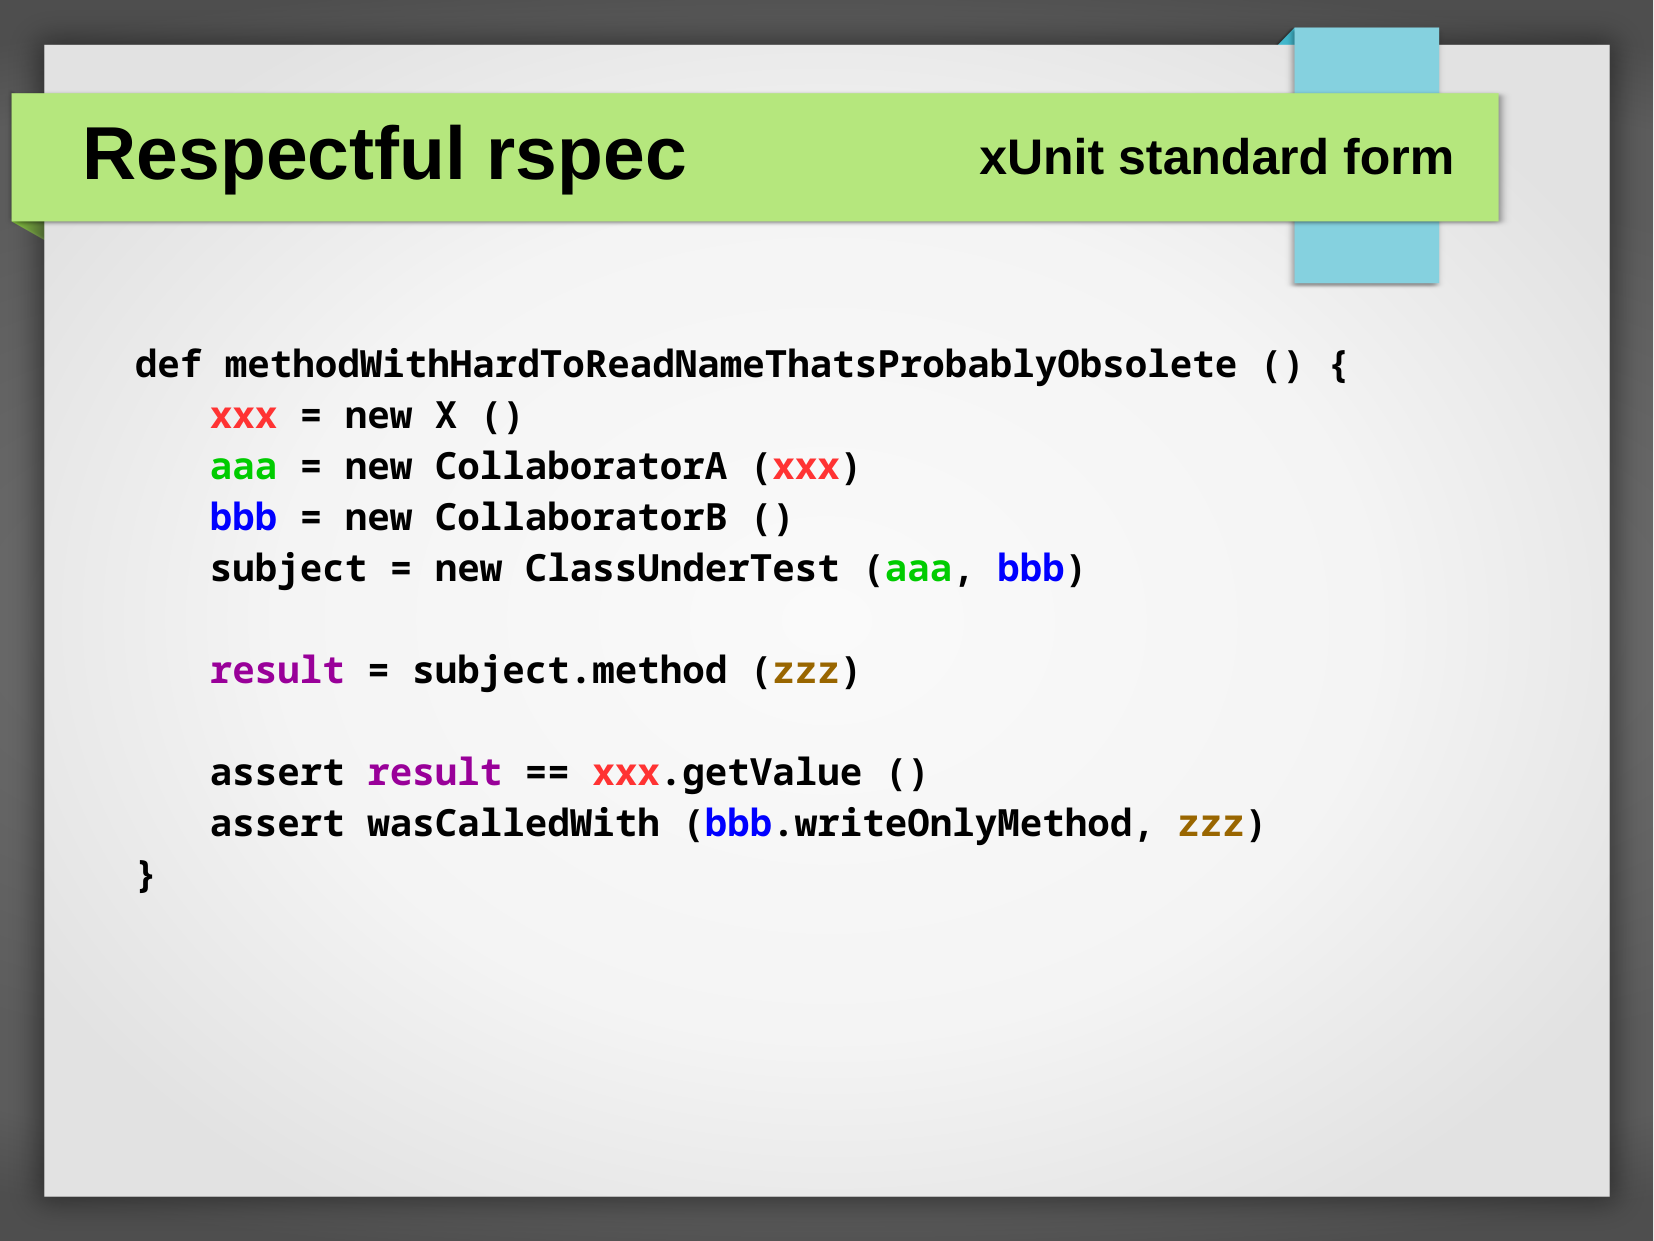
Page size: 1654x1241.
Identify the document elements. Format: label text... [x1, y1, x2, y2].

text_box def methodWithHardToReadNameThatsProbablyObsolete () { xxx = new X () aaa = new CollaboratorA (xxx) bbb = new CollaboratorB () subject = new ClassUnderTest (aaa, bbb) result = subject.method (zzz) assert result == xxx.getValue () assert wasCalledWith (bbb.writeOnlyMethod, zzz) } [119, 330, 1530, 838]
picture [0, 0, 1654, 1241]
title xUnit standard form [869, 97, 1455, 216]
title Respectful rspec [82, 94, 705, 213]
